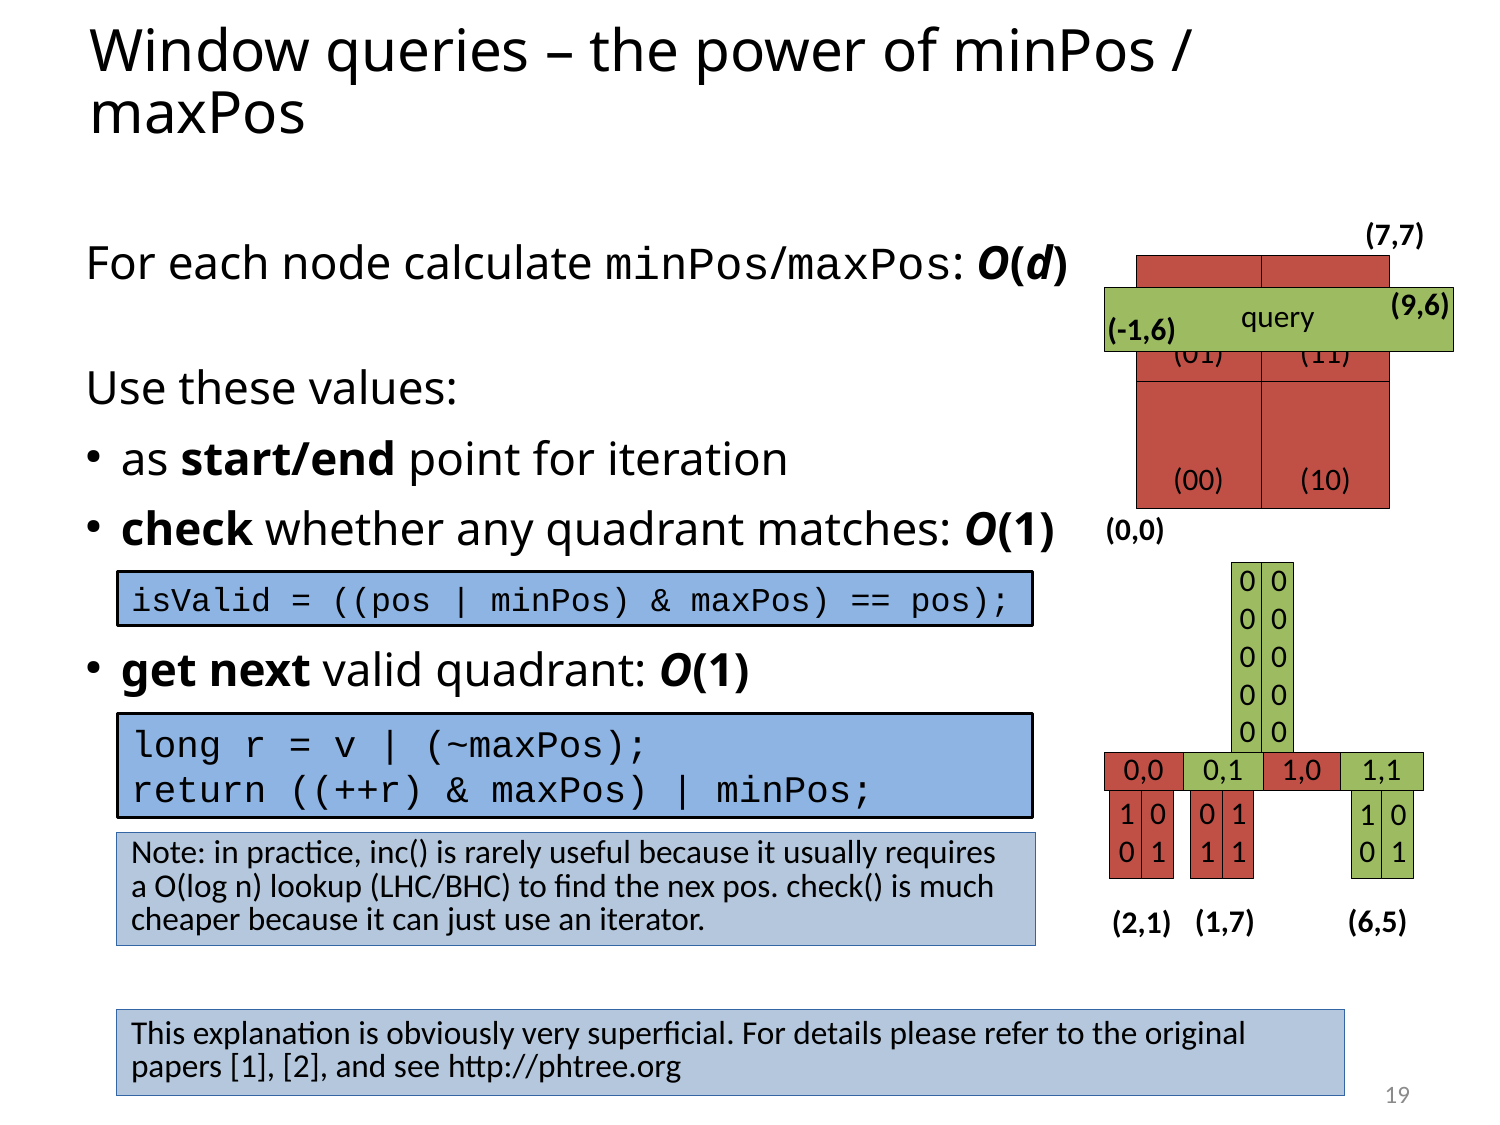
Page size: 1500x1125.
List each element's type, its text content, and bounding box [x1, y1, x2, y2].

text_box Window queries – the power of minPos / maxPos [75, 12, 1425, 155]
picture [1100, 555, 1426, 946]
text_box Note: in practice, inc() is rarely useful because it usually requires a O(log n) lookup (LHC/BHC) to find the nex pos. check() is much cheaper because it can just use an iterator. [116, 832, 1036, 946]
text_box This explanation is obviously very superficial. For details please refer to the original papers [1], [2], and see http://phtree.org [116, 1009, 1345, 1096]
text_box isValid = ((pos | minPos) & maxPos) == pos); [117, 571, 1033, 626]
picture [1100, 210, 1456, 553]
text_box <number> [1074, 1079, 1425, 1107]
text_box For each node calculate minPos/maxPos: O(d) Use these values: as start/end point for iteration check whether any quadrant matches: O(1) get next valid quadrant: O(1) [70, 232, 1304, 978]
text_box long r = v | (~maxPos); return ((++r) & maxPos) | minPos; [117, 713, 1033, 818]
